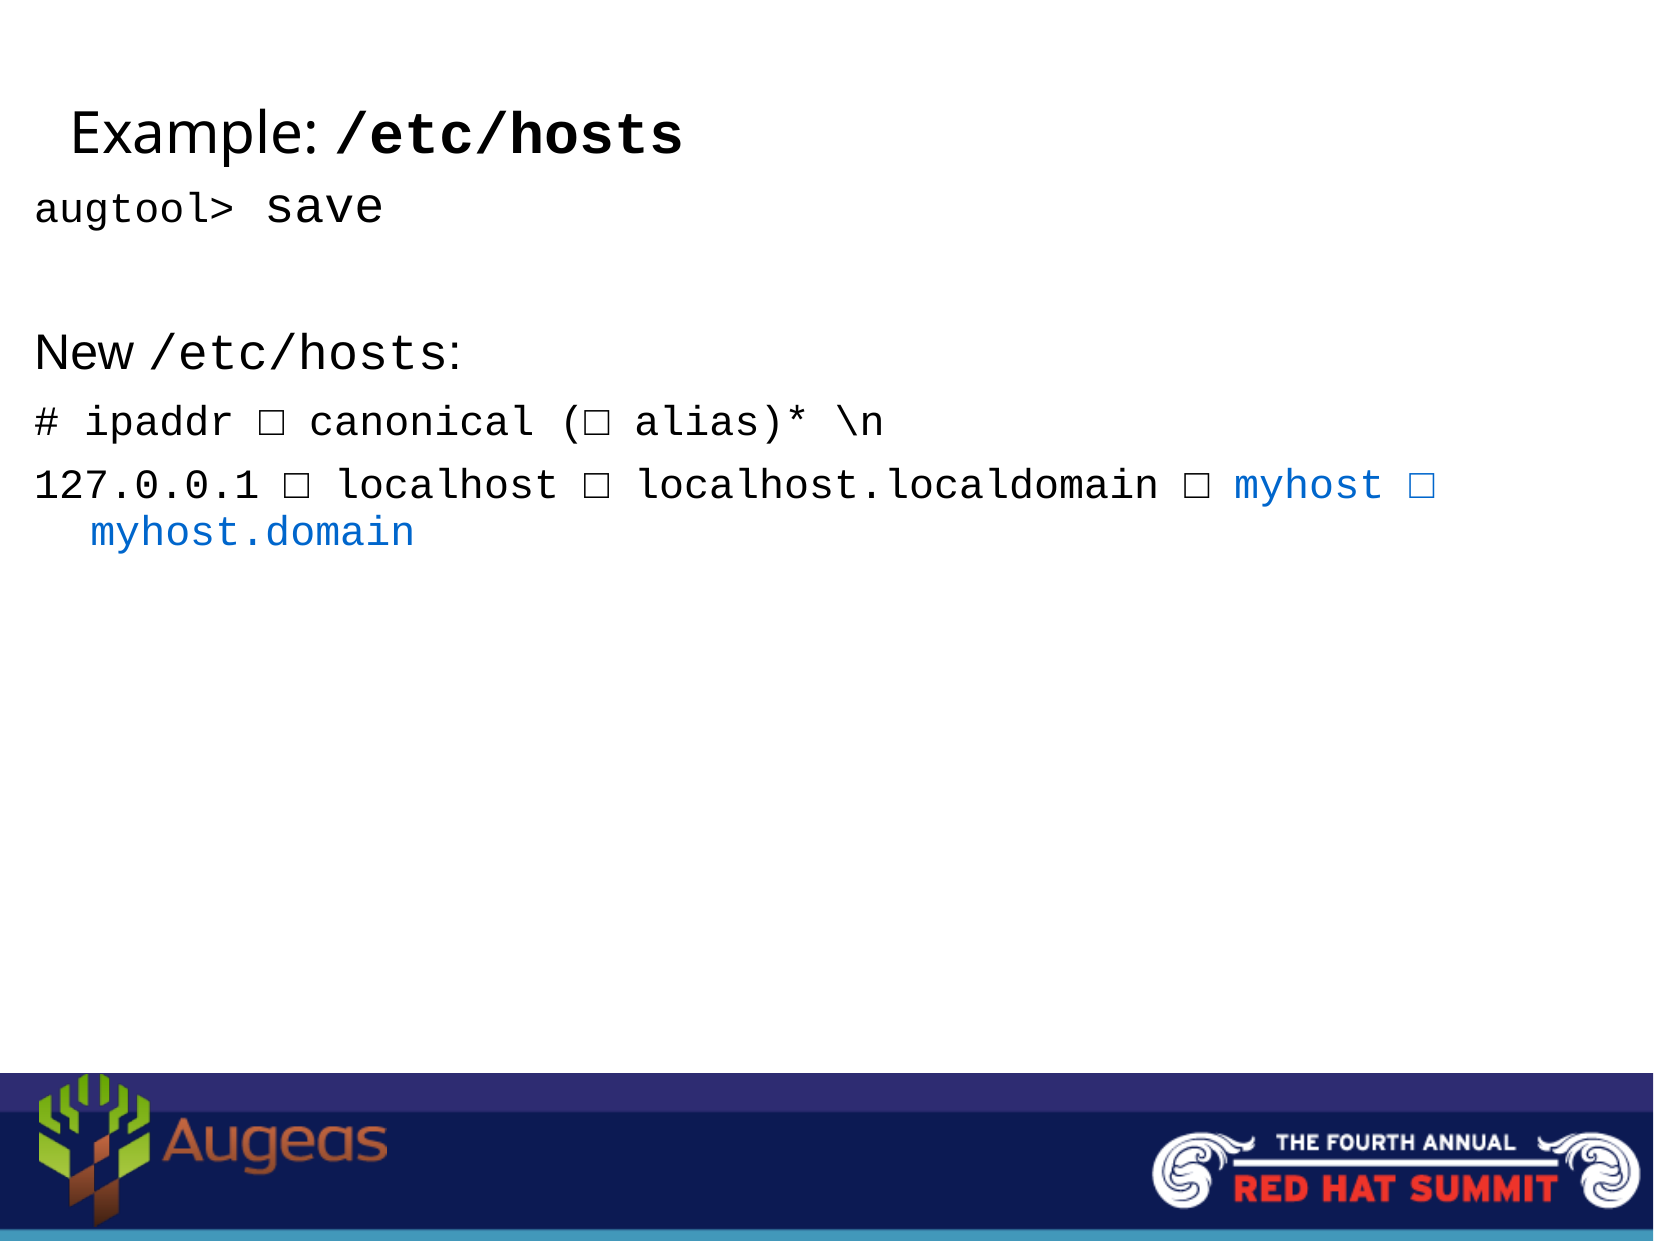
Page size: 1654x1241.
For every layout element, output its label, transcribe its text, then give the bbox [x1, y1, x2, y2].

list augtool> save New /etc/hosts: # ipaddr □ canonical (□ alias)* \n 127.0.0.1 □ localhost □ localhost.localdomain □ myhost □ myhost.domain [34, 180, 1631, 1089]
picture [0, 1073, 1654, 1241]
title Example: /etc/hosts [69, 71, 1501, 180]
